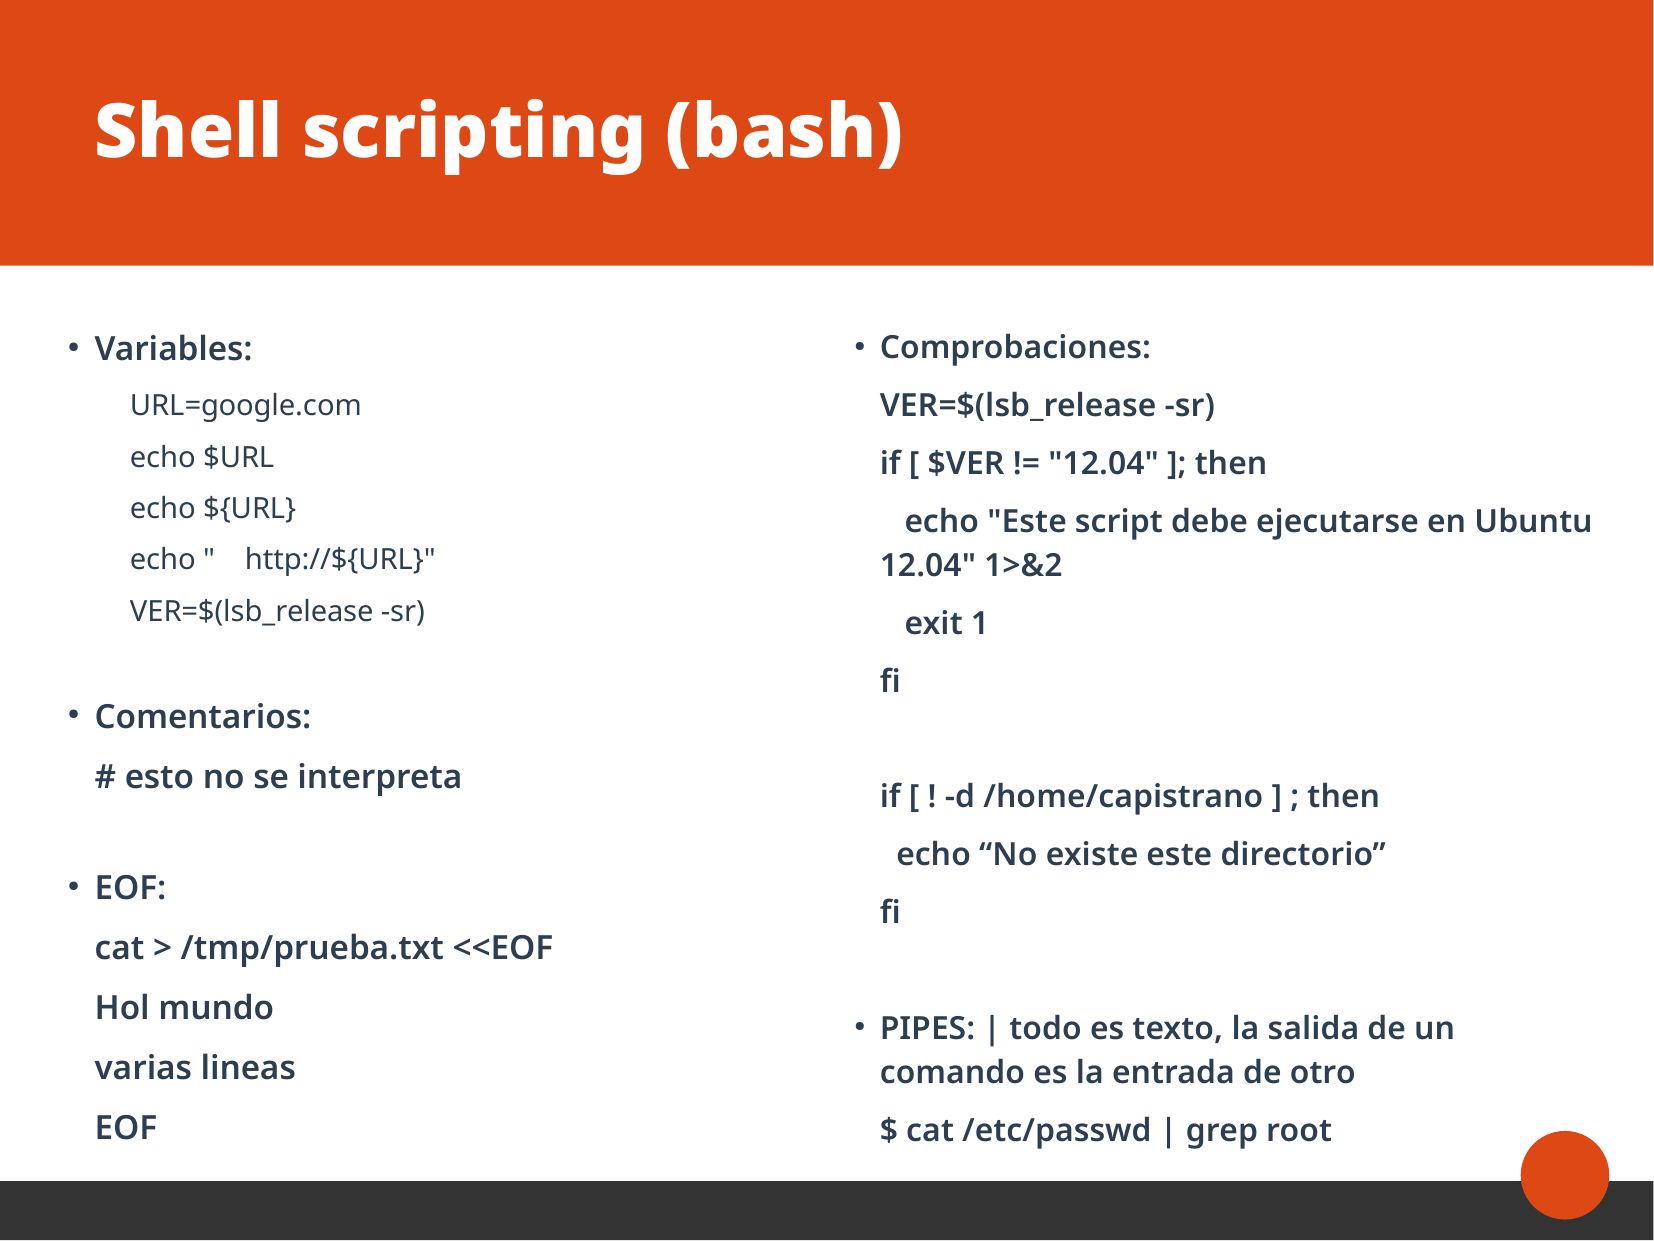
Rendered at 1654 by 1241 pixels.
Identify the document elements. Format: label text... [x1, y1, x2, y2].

list Variables: URL=google.com echo $URL echo ${URL} echo " http://${URL}" VER=$(lsb_release -sr) Comentarios: # esto no se interpreta EOF: cat > /tmp/prueba.txt <<EOF Hol mundo varias lineas EOF [59, 324, 809, 1152]
title Shell scripting (bash) [59, 49, 1595, 207]
list Comprobaciones: VER=$(lsb_release -sr) if [ $VER != "12.04" ]; then echo "Este script debe ejecutarse en Ubuntu 12.04" 1>&2 exit 1 fi if [ ! -d /home/capistrano ] ; then echo “No existe este directorio” fi PIPES: | todo es texto, la salida de un comando es la entrada de otro $ cat /etc/passwd | grep root [845, 324, 1596, 1152]
